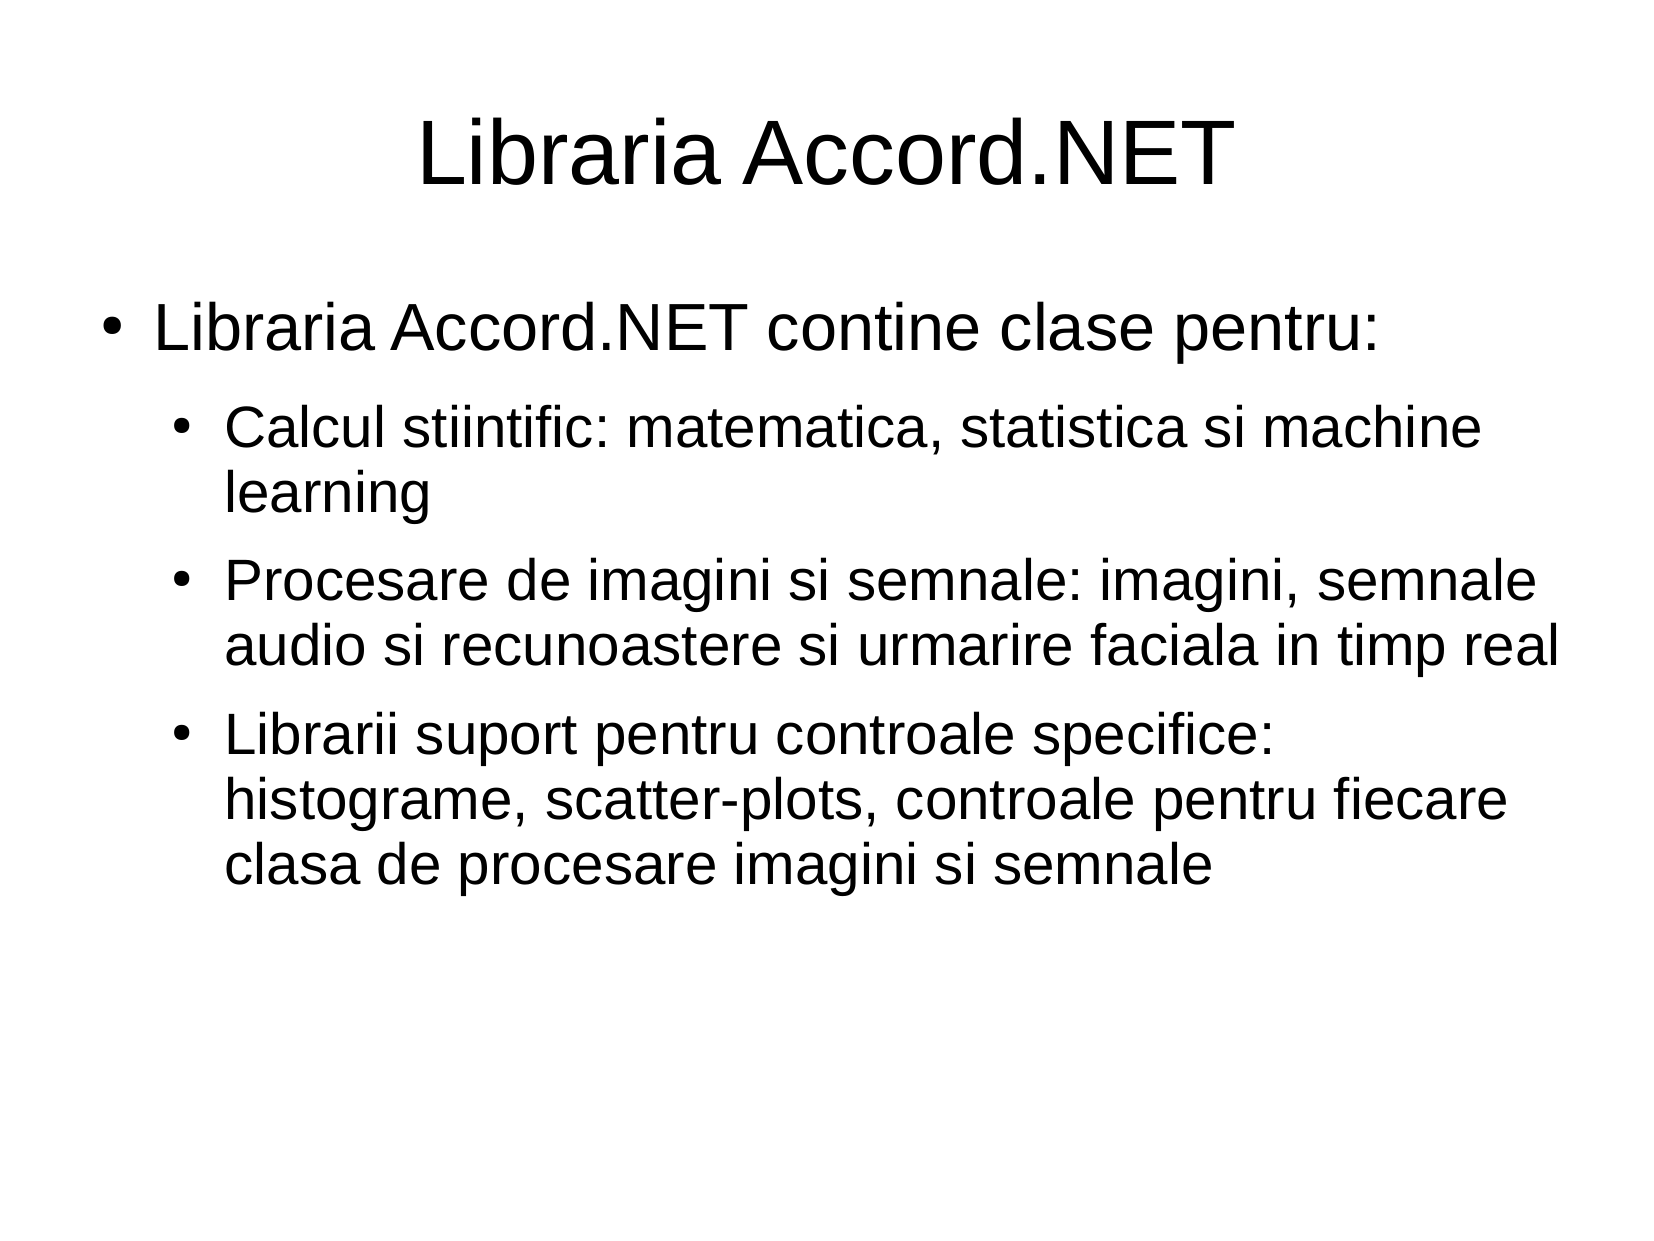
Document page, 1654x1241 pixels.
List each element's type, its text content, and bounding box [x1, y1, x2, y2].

title Libraria Accord.NET [82, 49, 1571, 257]
list Libraria Accord.NET contine clase pentru: Calcul stiintific: matematica, statistica si machine learning Procesare de imagini si semnale: imagini, semnale audio si recunoastere si urmarire faciala in timp real Librarii suport pentru controale specifice: histograme, scatter-plots, controale pentru fiecare clasa de procesare imagini si semnale [82, 290, 1571, 1010]
